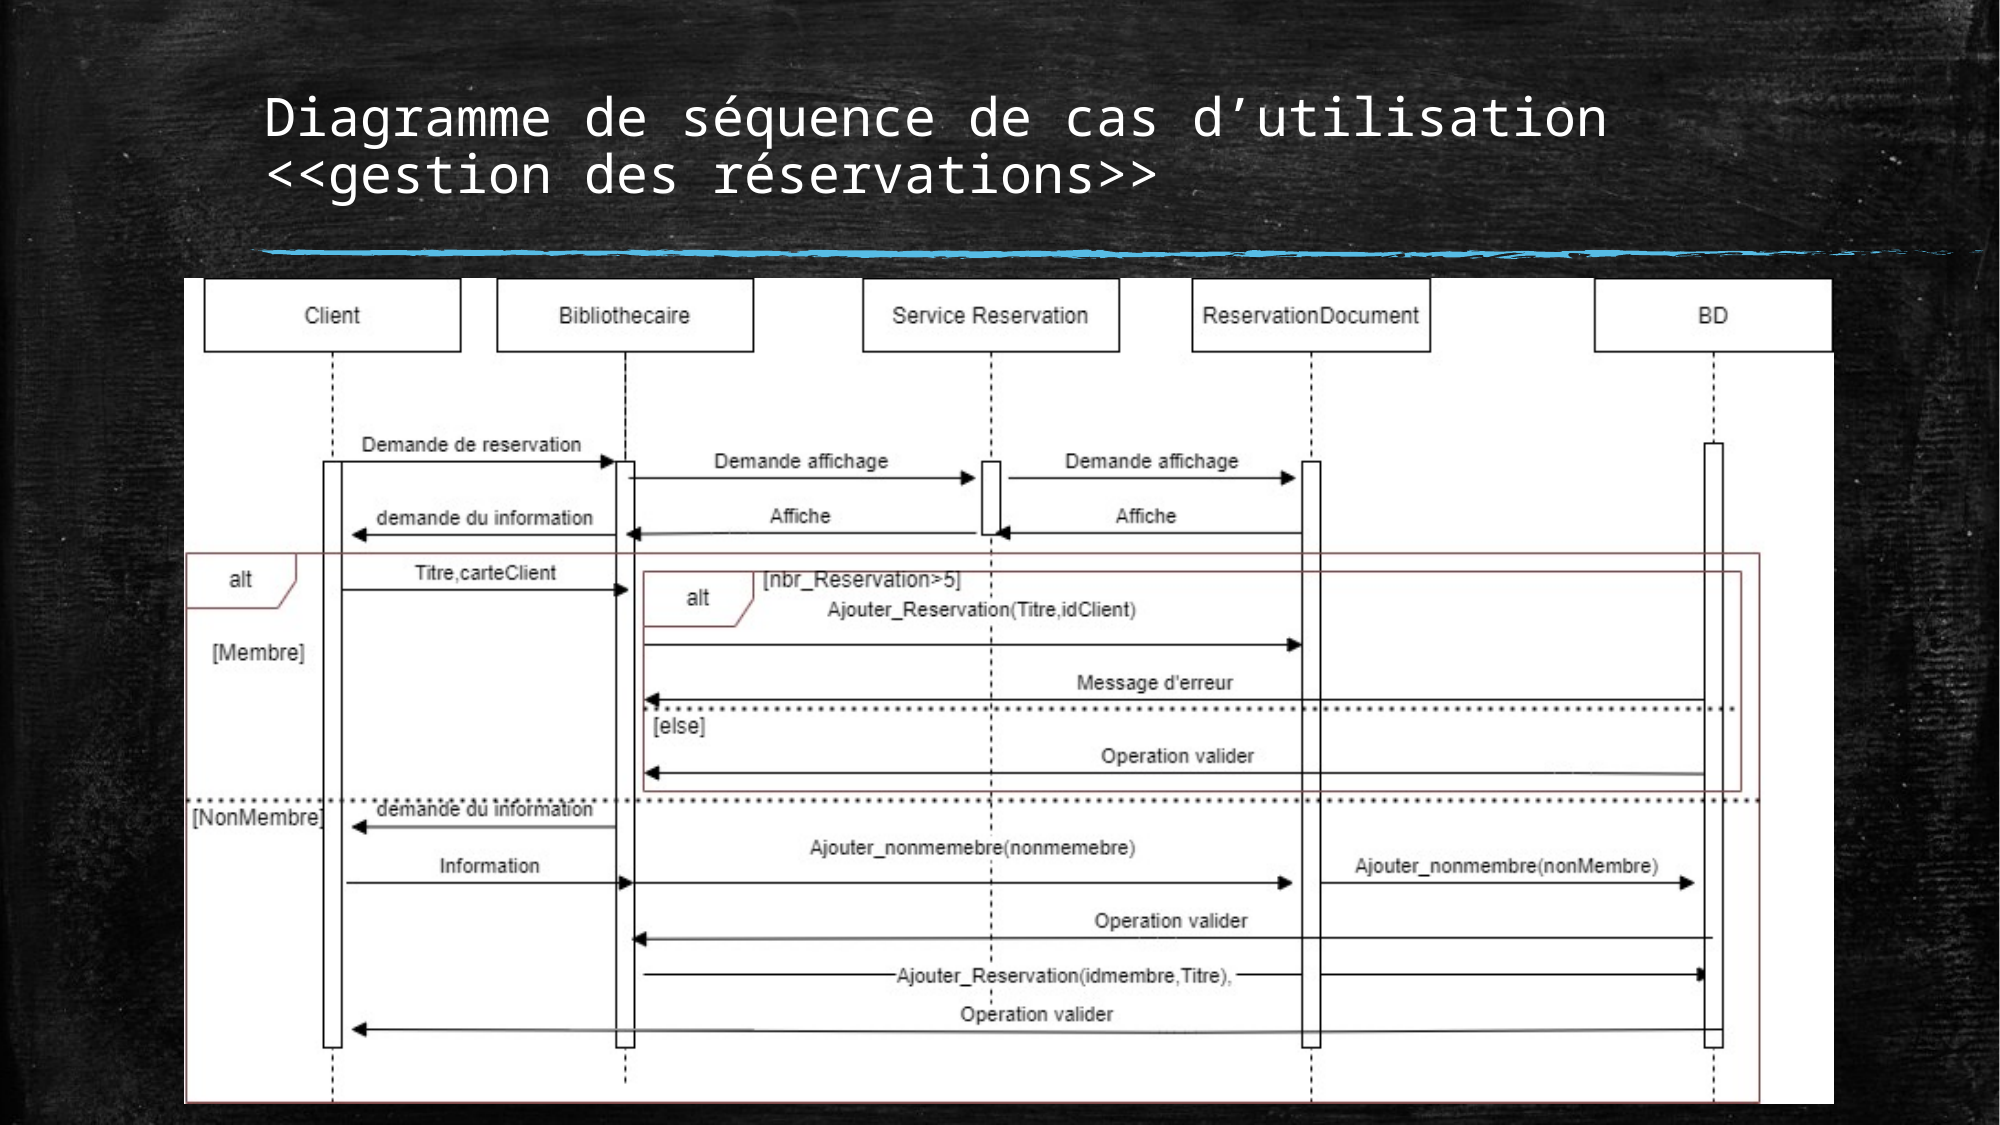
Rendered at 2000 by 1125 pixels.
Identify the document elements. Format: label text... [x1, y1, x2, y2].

title Diagramme de séquence de cas d’utilisation <<gestion des réservations>> [249, 45, 1788, 213]
picture [184, 278, 1834, 1104]
